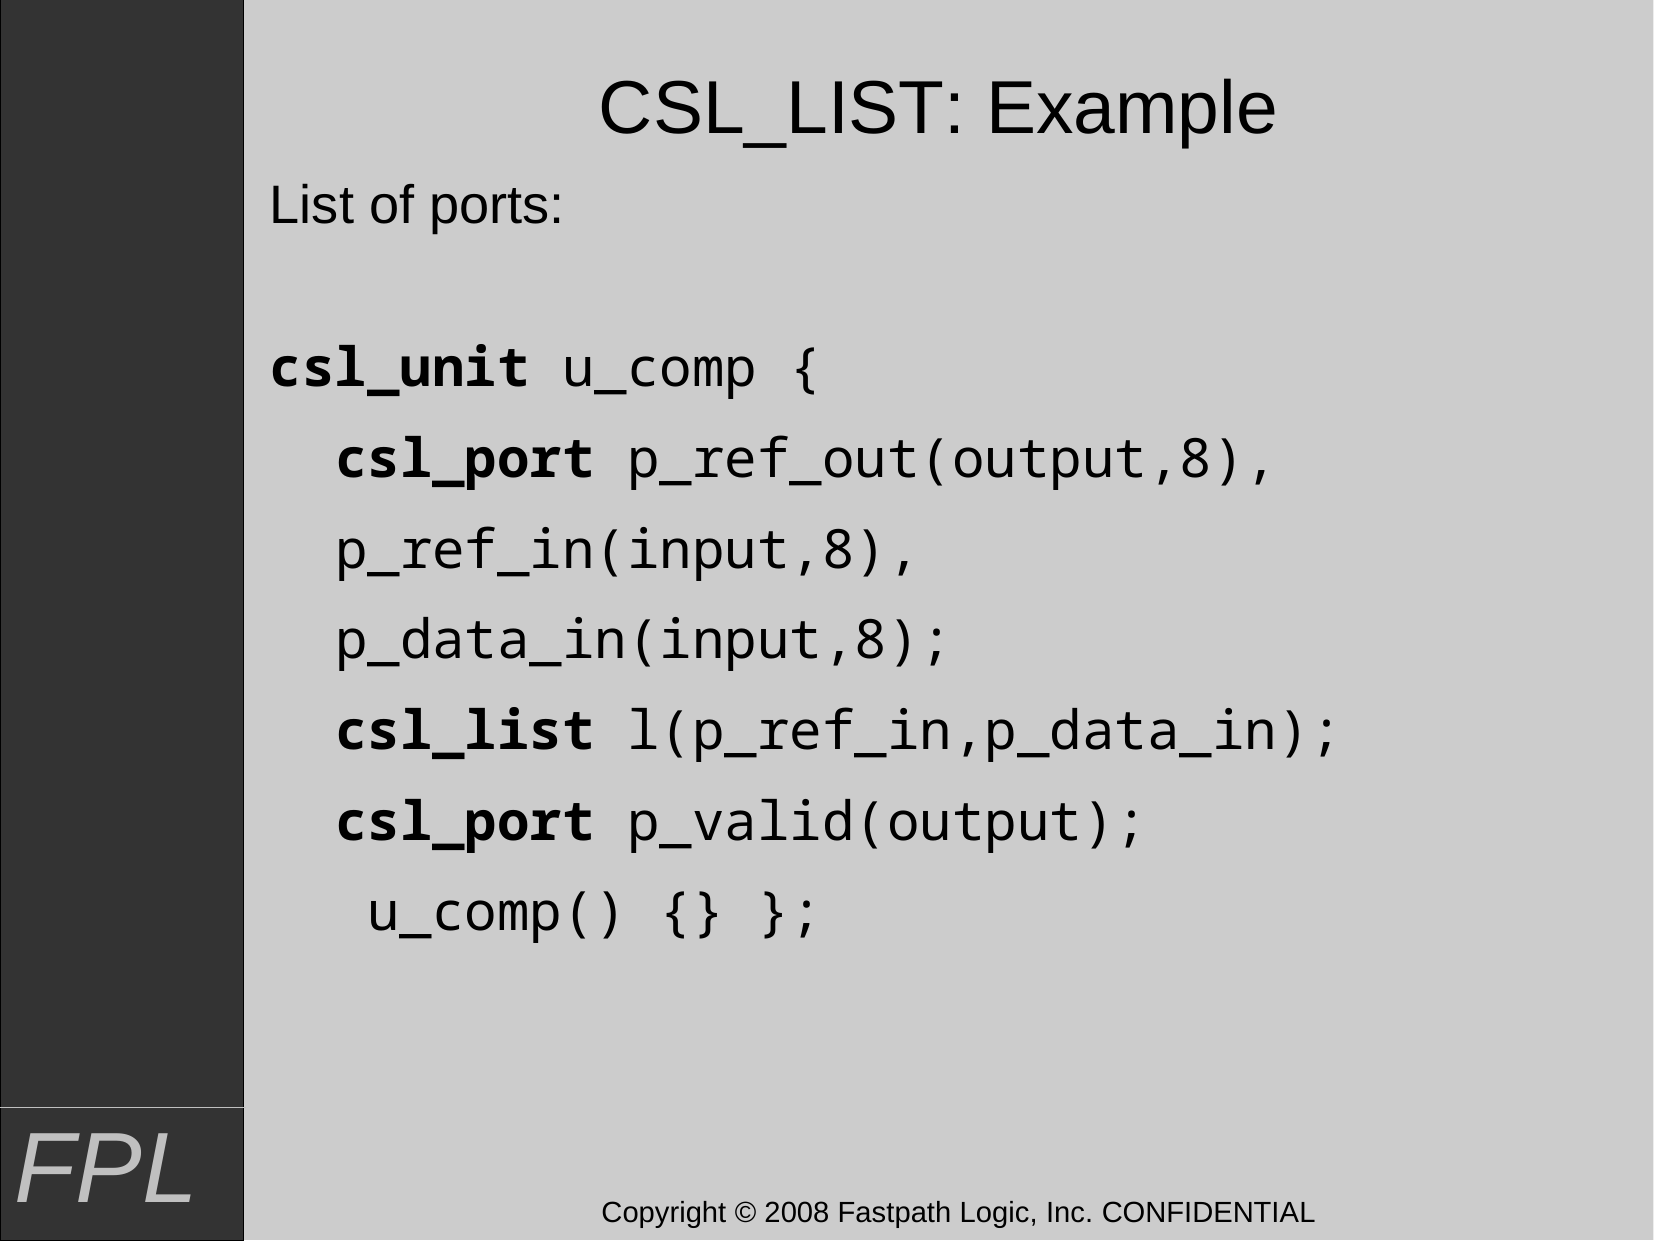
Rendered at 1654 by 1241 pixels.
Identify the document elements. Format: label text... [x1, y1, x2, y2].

list List of ports: csl_unit u_comp { csl_port p_ref_out(output,8), p_ref_in(input,8), p_data_in(input,8); csl_list l(p_ref_in,p_data_in); csl_port p_valid(output); u_comp() {} }; [269, 174, 1654, 1072]
title CSL_LIST: Example [387, 0, 1490, 174]
